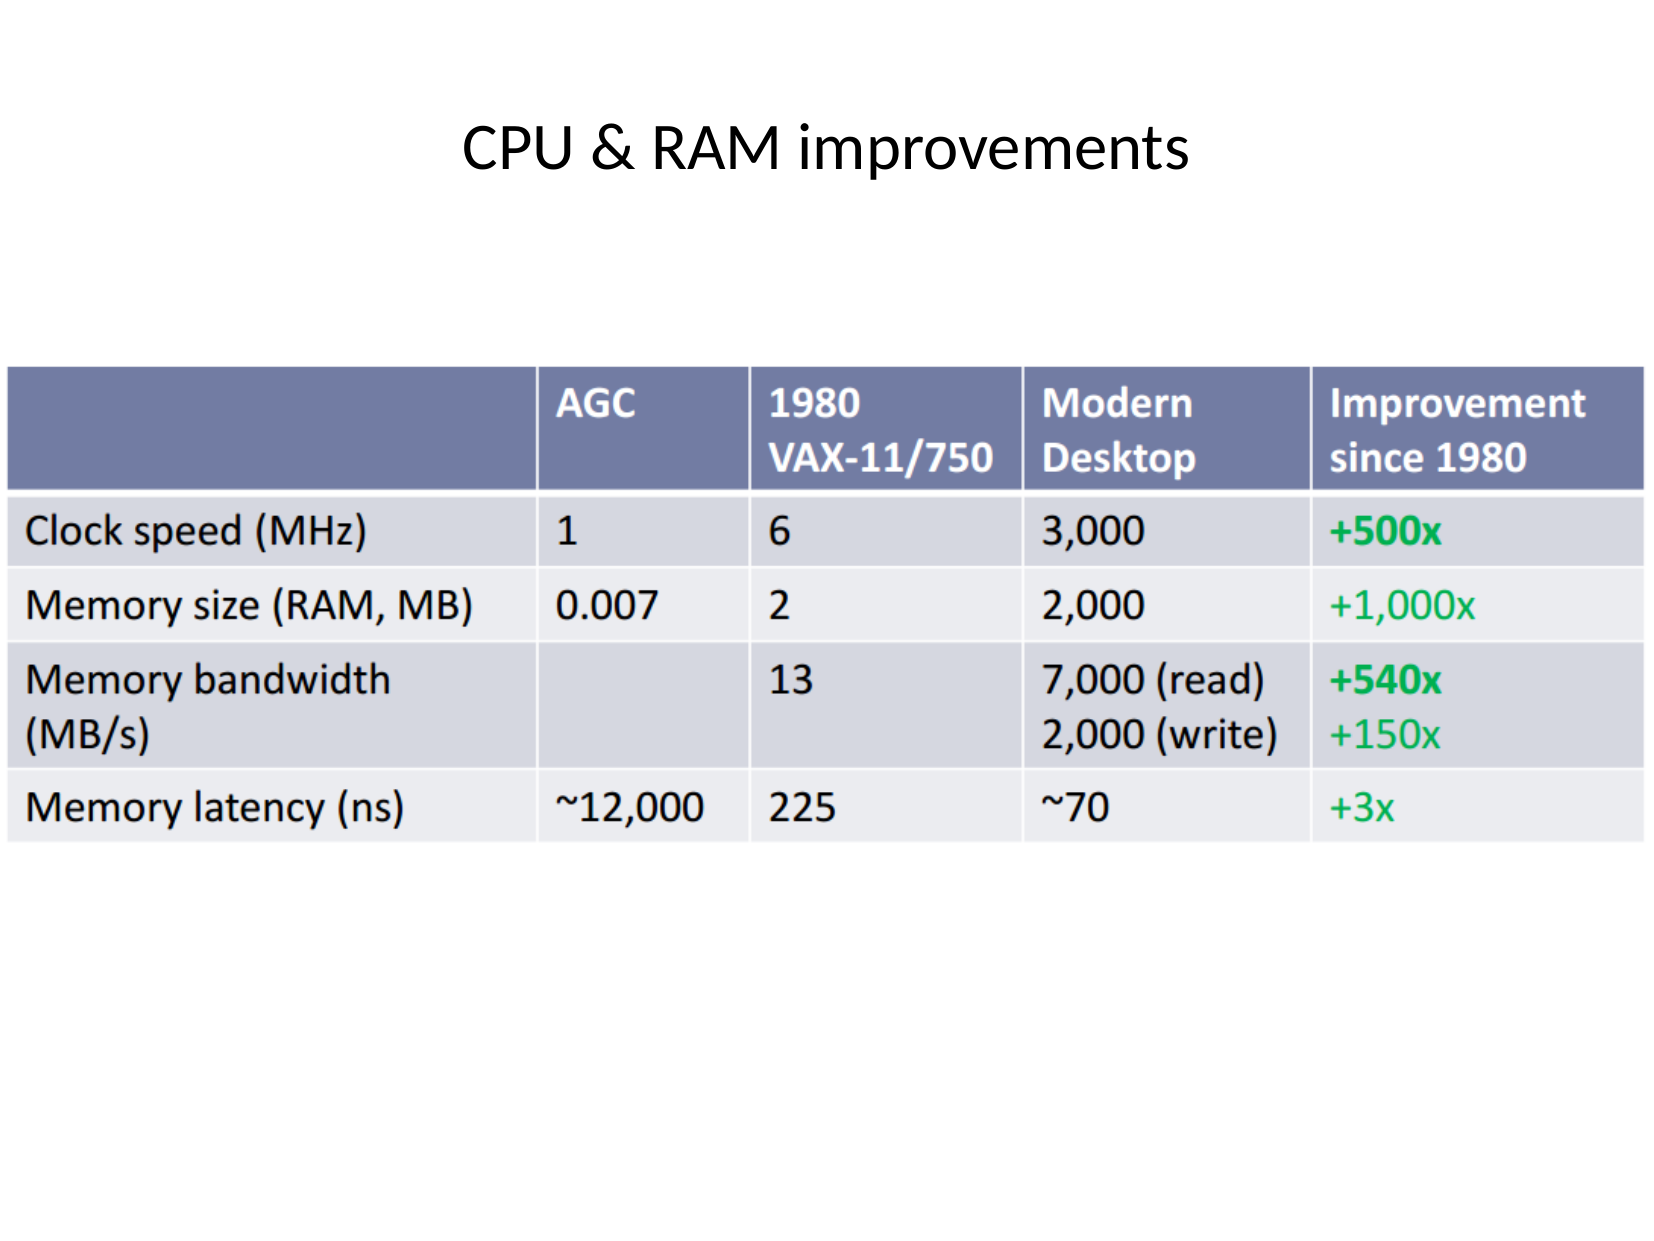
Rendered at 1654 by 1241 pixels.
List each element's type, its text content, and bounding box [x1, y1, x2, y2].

title CPU & RAM improvements [82, 49, 1571, 257]
picture [2, 361, 1654, 867]
